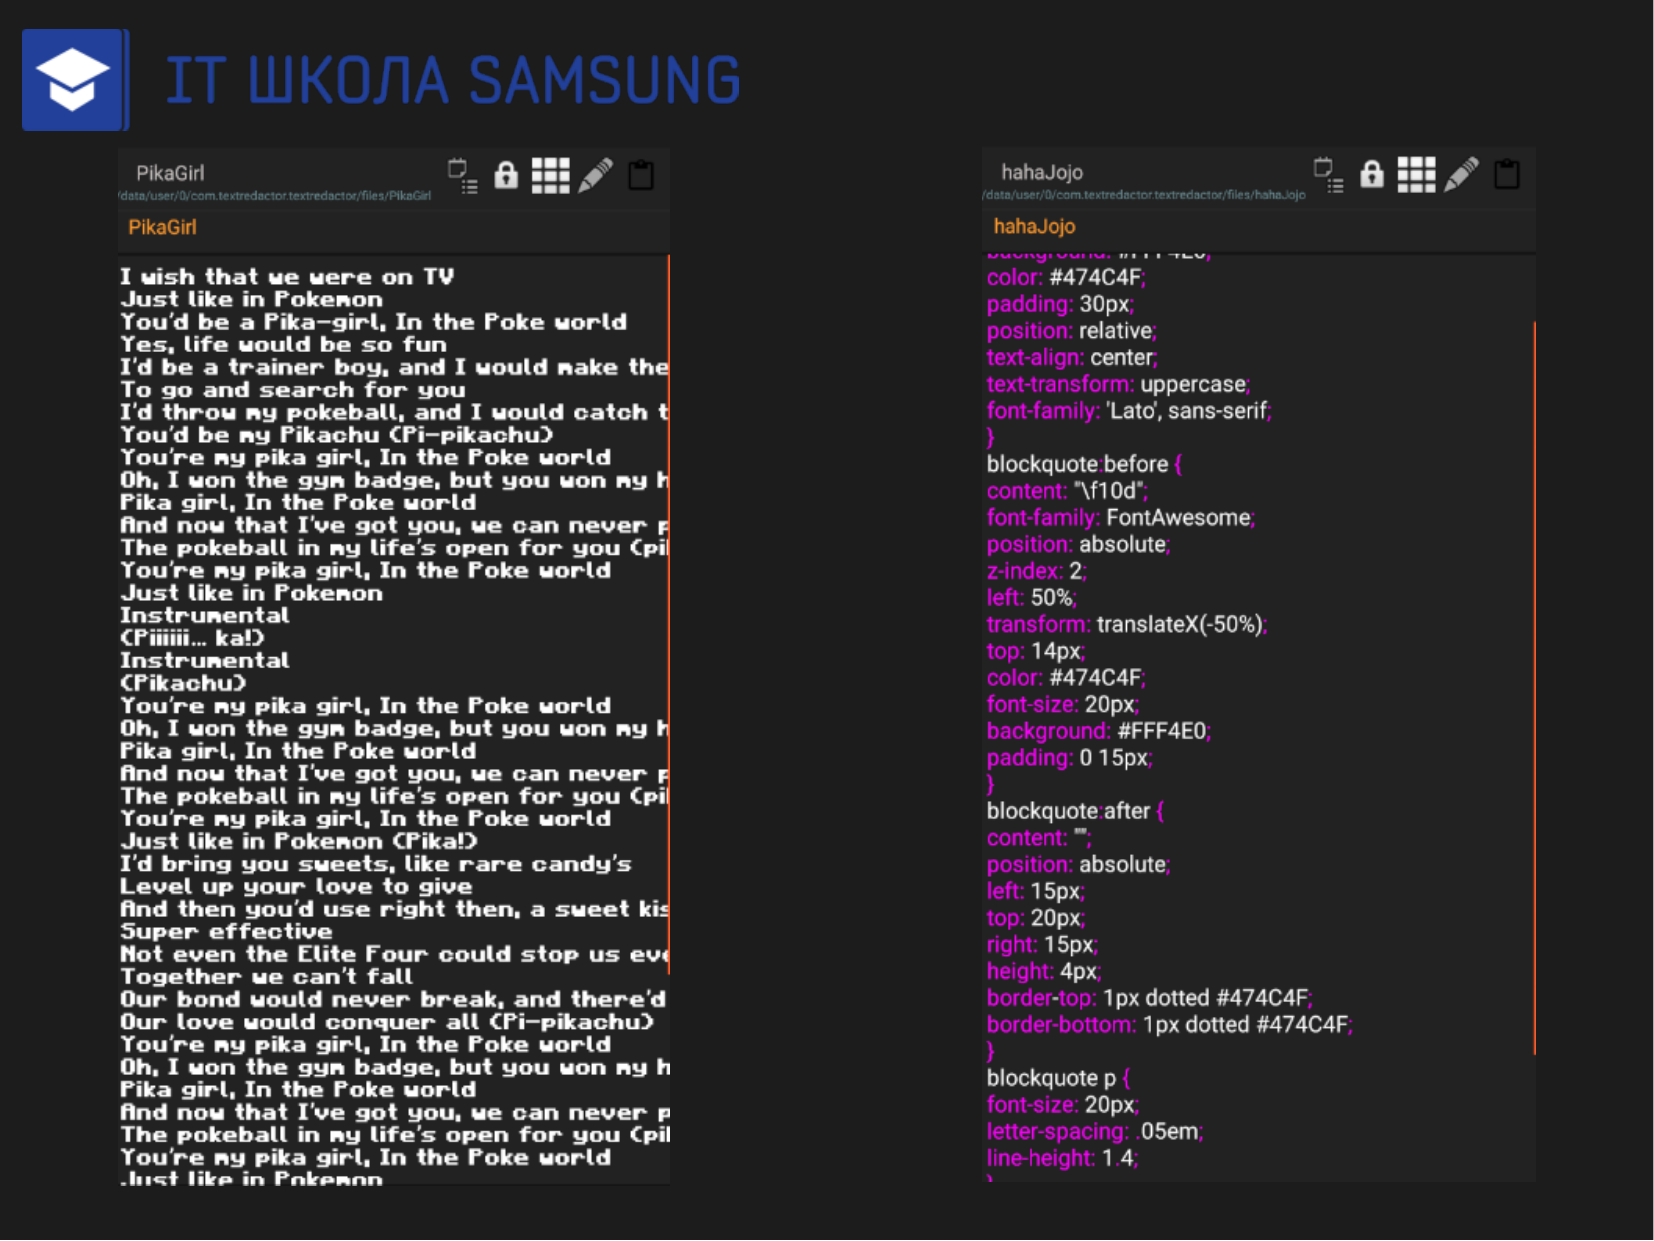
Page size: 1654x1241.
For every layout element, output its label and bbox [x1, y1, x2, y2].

picture [118, 147, 670, 1186]
picture [22, 29, 739, 131]
picture [982, 146, 1536, 1182]
